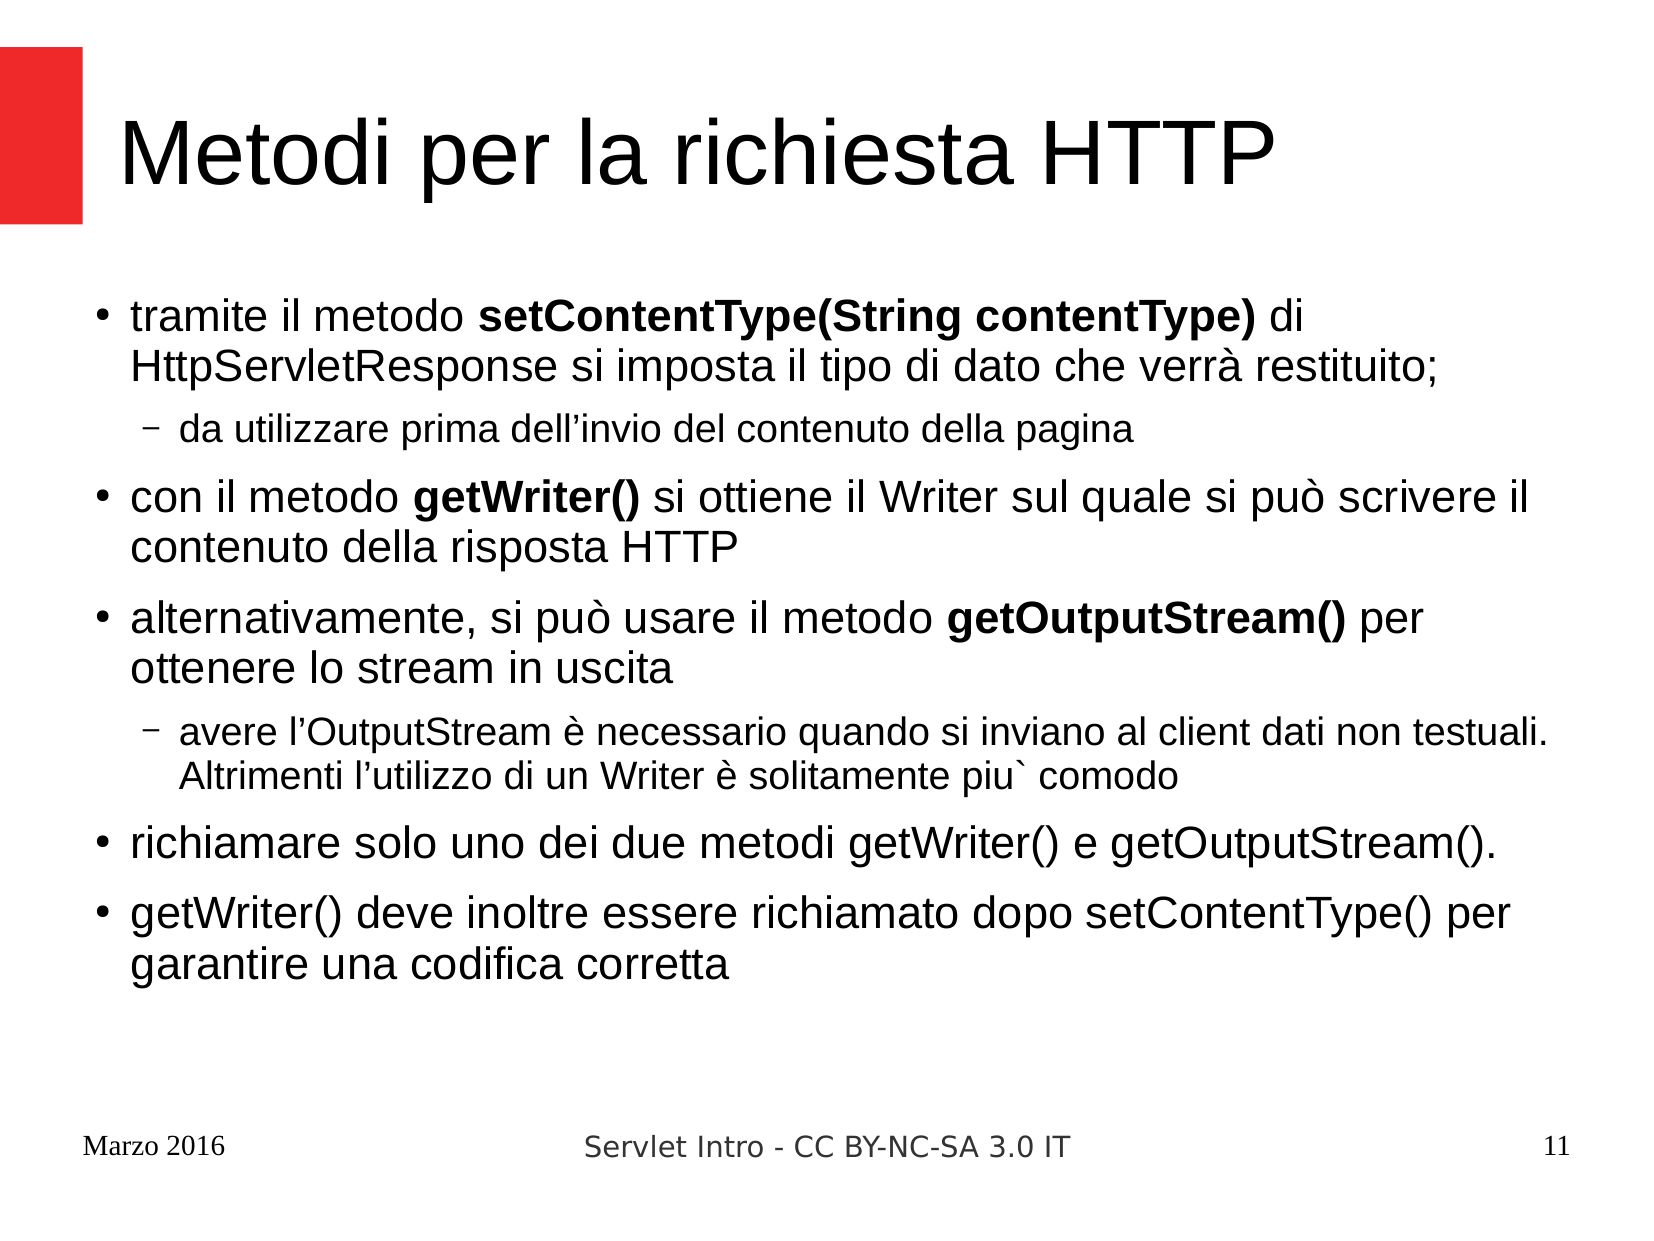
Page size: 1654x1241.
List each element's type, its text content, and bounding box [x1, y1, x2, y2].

list tramite il metodo setContentType(String contentType) di HttpServletResponse si imposta il tipo di dato che verrà restituito; da utilizzare prima dell’invio del contenuto della pagina con il metodo getWriter() si ottiene il Writer sul quale si può scrivere il contenuto della risposta HTTP alternativamente, si può usare il metodo getOutputStream() per ottenere lo stream in uscita avere l’OutputStream è necessario quando si inviano al client dati non testuali. Altrimenti l’utilizzo di un Writer è solitamente piu` comodo richiamare solo uno dei due metodi getWriter() e getOutputStream(). getWriter() deve inoltre essere richiamato dopo setContentType() per garantire una codifica corretta [82, 290, 1571, 1010]
title Metodi per la richiesta HTTP [118, 49, 1607, 257]
